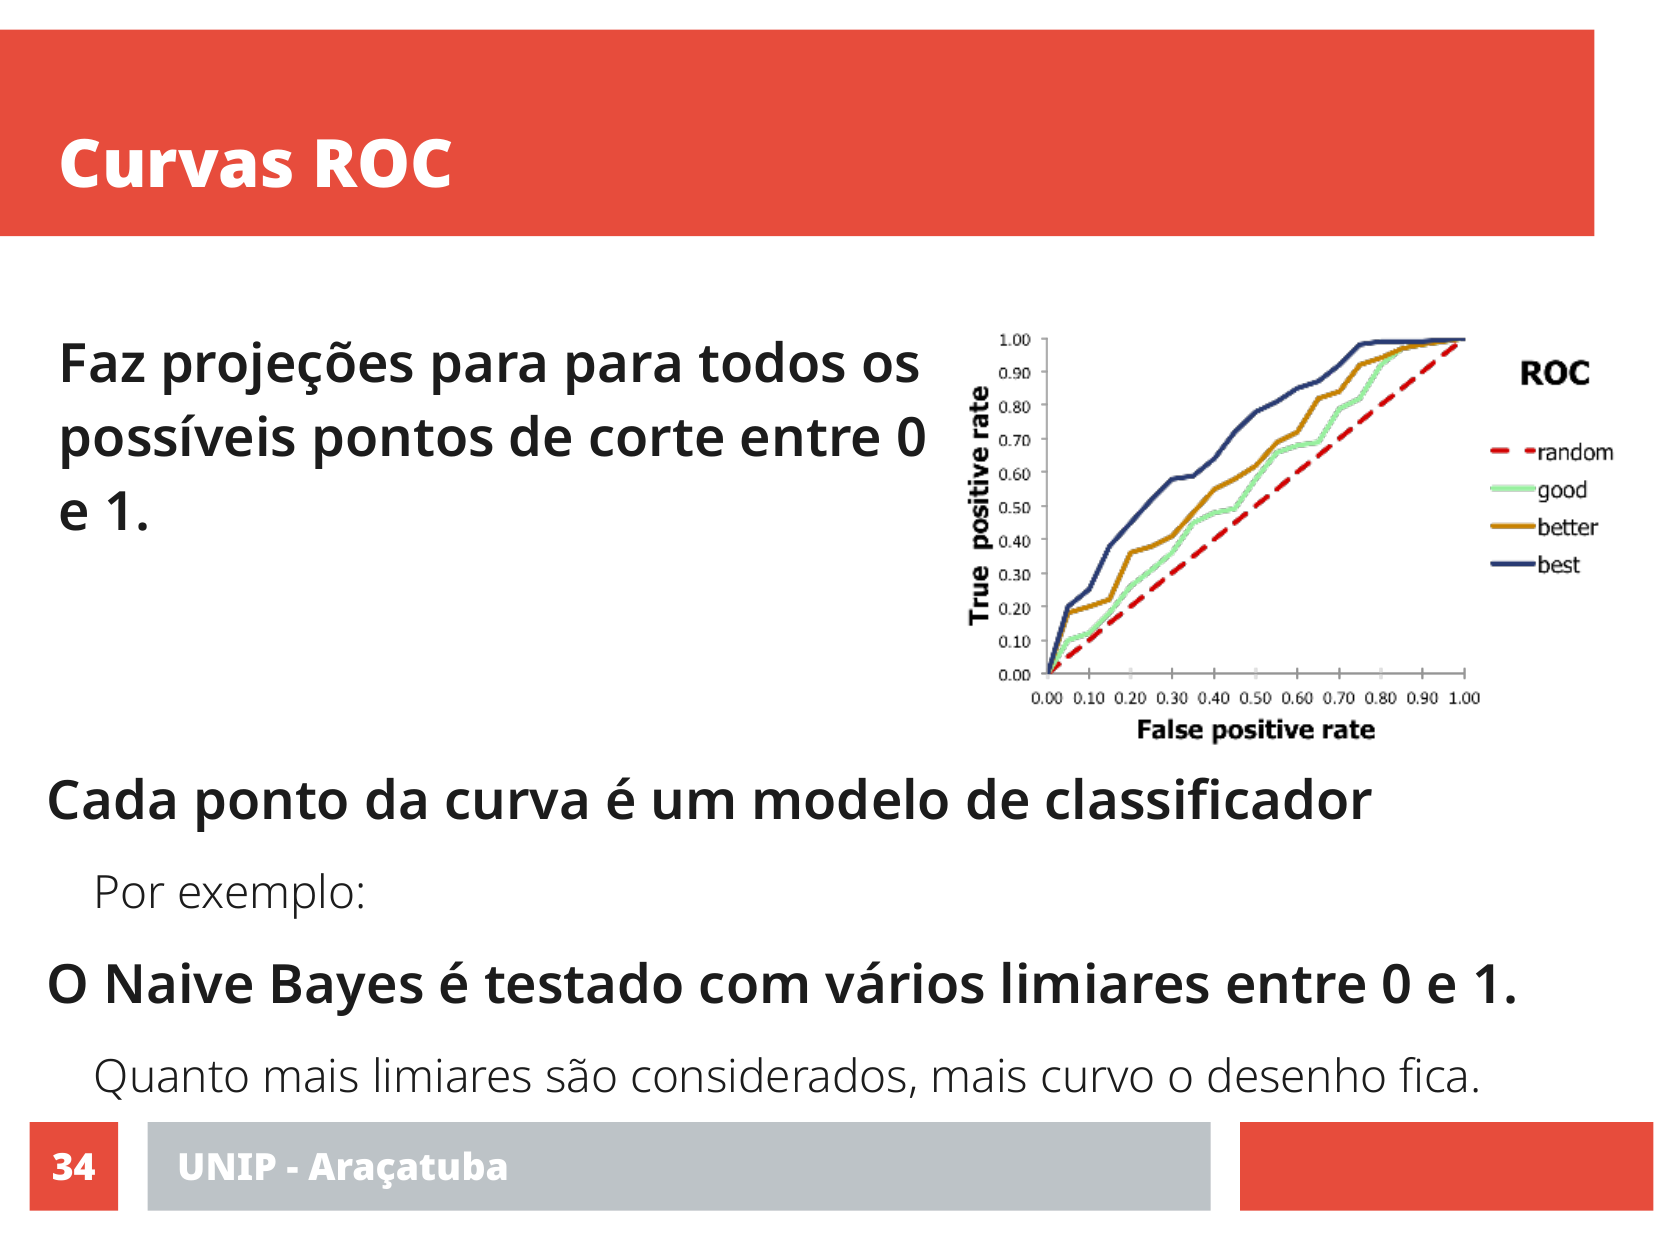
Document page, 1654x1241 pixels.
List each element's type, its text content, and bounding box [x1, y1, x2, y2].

picture [940, 260, 1644, 759]
list Faz projeções para para todos os possíveis pontos de corte entre 0 e 1. [59, 324, 941, 761]
title Curvas ROC [59, 59, 1595, 207]
list Cada ponto da curva é um modelo de classificador Por exemplo: O Naive Bayes é testado com vários limiares entre 0 e 1. Quanto mais limiares são considerados, mais curvo o desenho fica. [46, 761, 1654, 1241]
